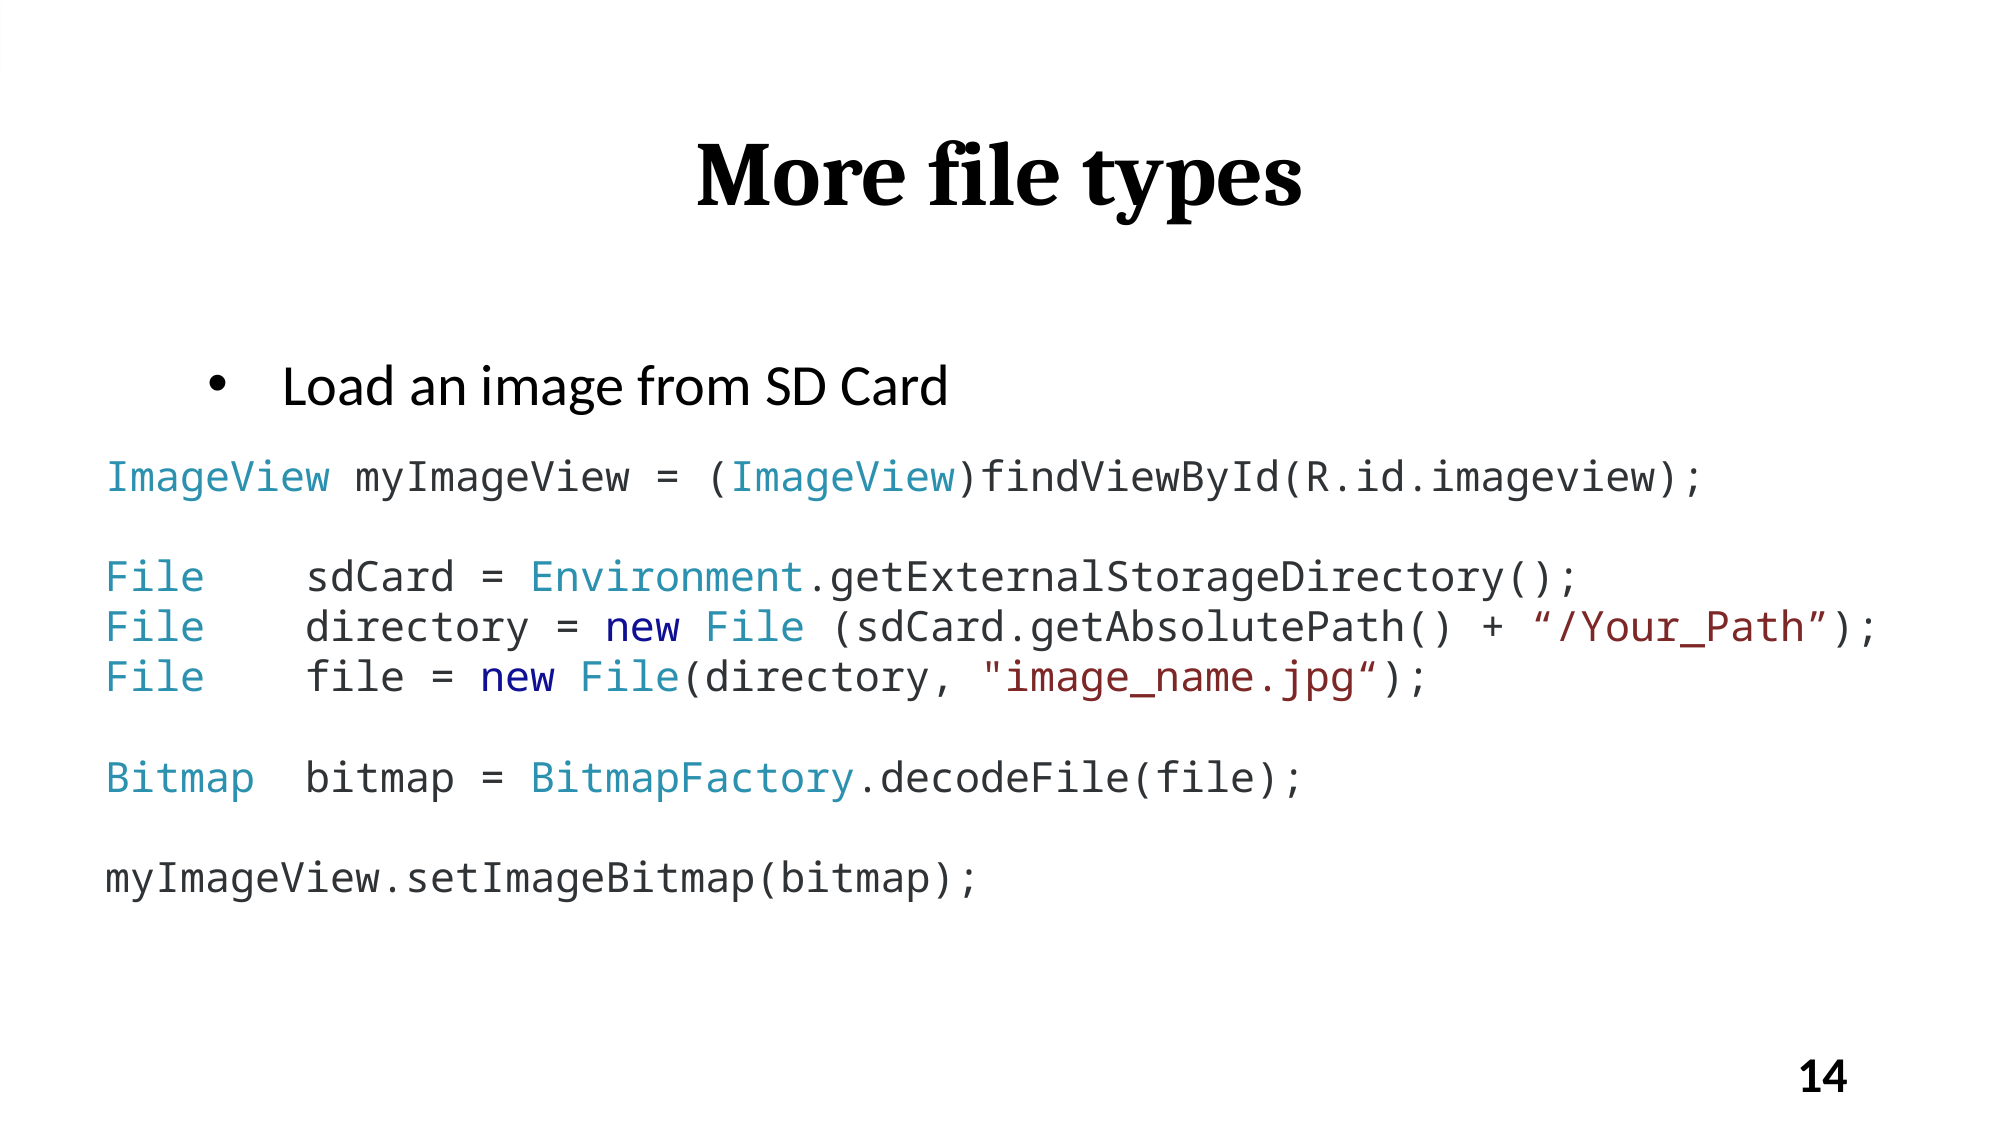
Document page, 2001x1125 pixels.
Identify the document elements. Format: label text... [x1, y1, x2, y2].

text_box ImageView myImageView = (ImageView)findViewById(R.id.imageview); File sdCard = Environment.getExternalStorageDirectory(); File directory = new File (sdCard.getAbsolutePath() + “/Your_Path”); File file = new File(directory, "image_name.jpg“); Bitmap bitmap = BitmapFactory.decodeFile(file); myImageView.setImageBitmap(bitmap); [105, 450, 1921, 901]
slide_number <number> [1412, 1042, 1863, 1103]
text_box Load an image from SD Card [192, 339, 966, 425]
title More file types [137, 59, 1863, 278]
